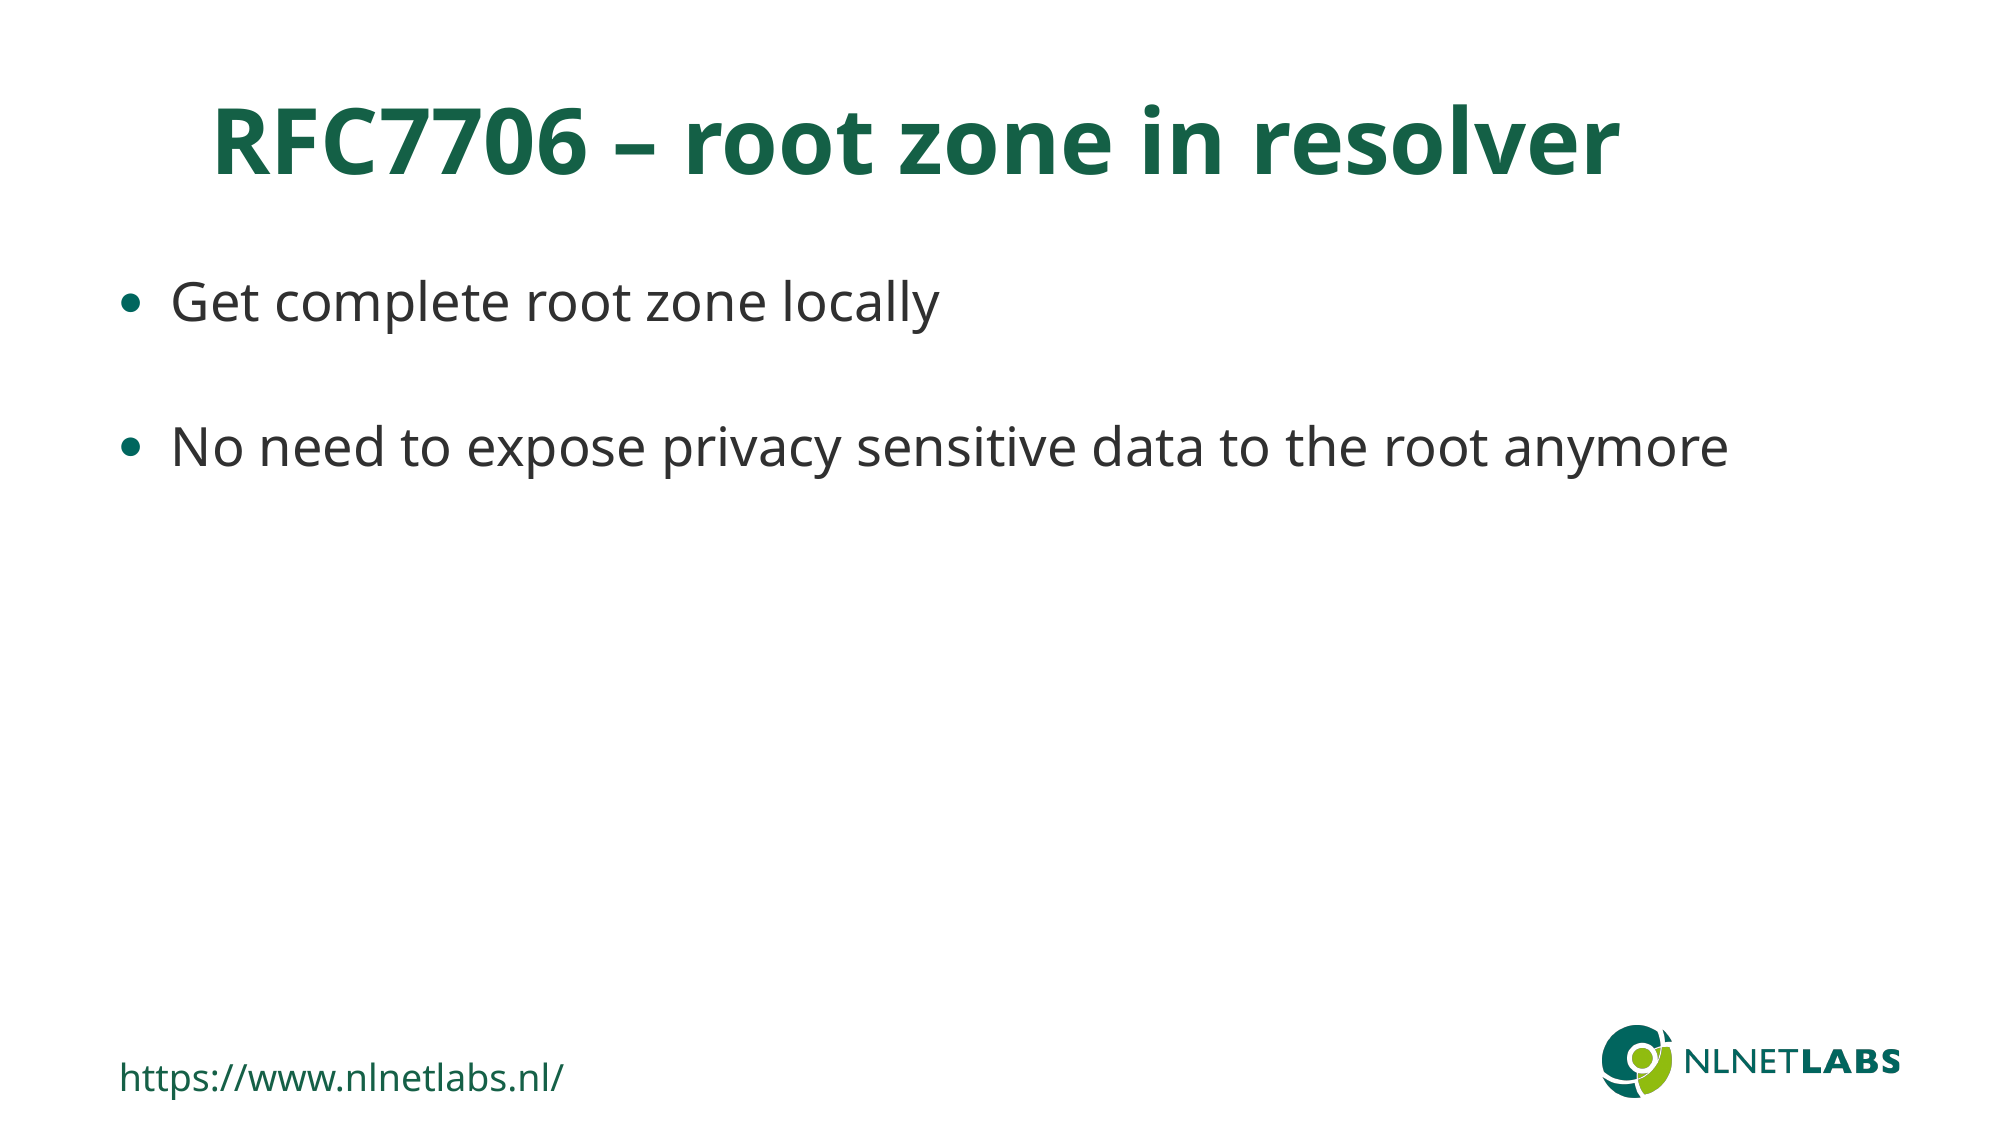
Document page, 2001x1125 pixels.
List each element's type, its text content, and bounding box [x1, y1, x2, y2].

title RFC7706 – root zone in resolver [210, 44, 1900, 233]
picture [1602, 1025, 1900, 1098]
list Get complete root zone locally No need to expose privacy sensitive data to the root anymore [99, 263, 1900, 916]
